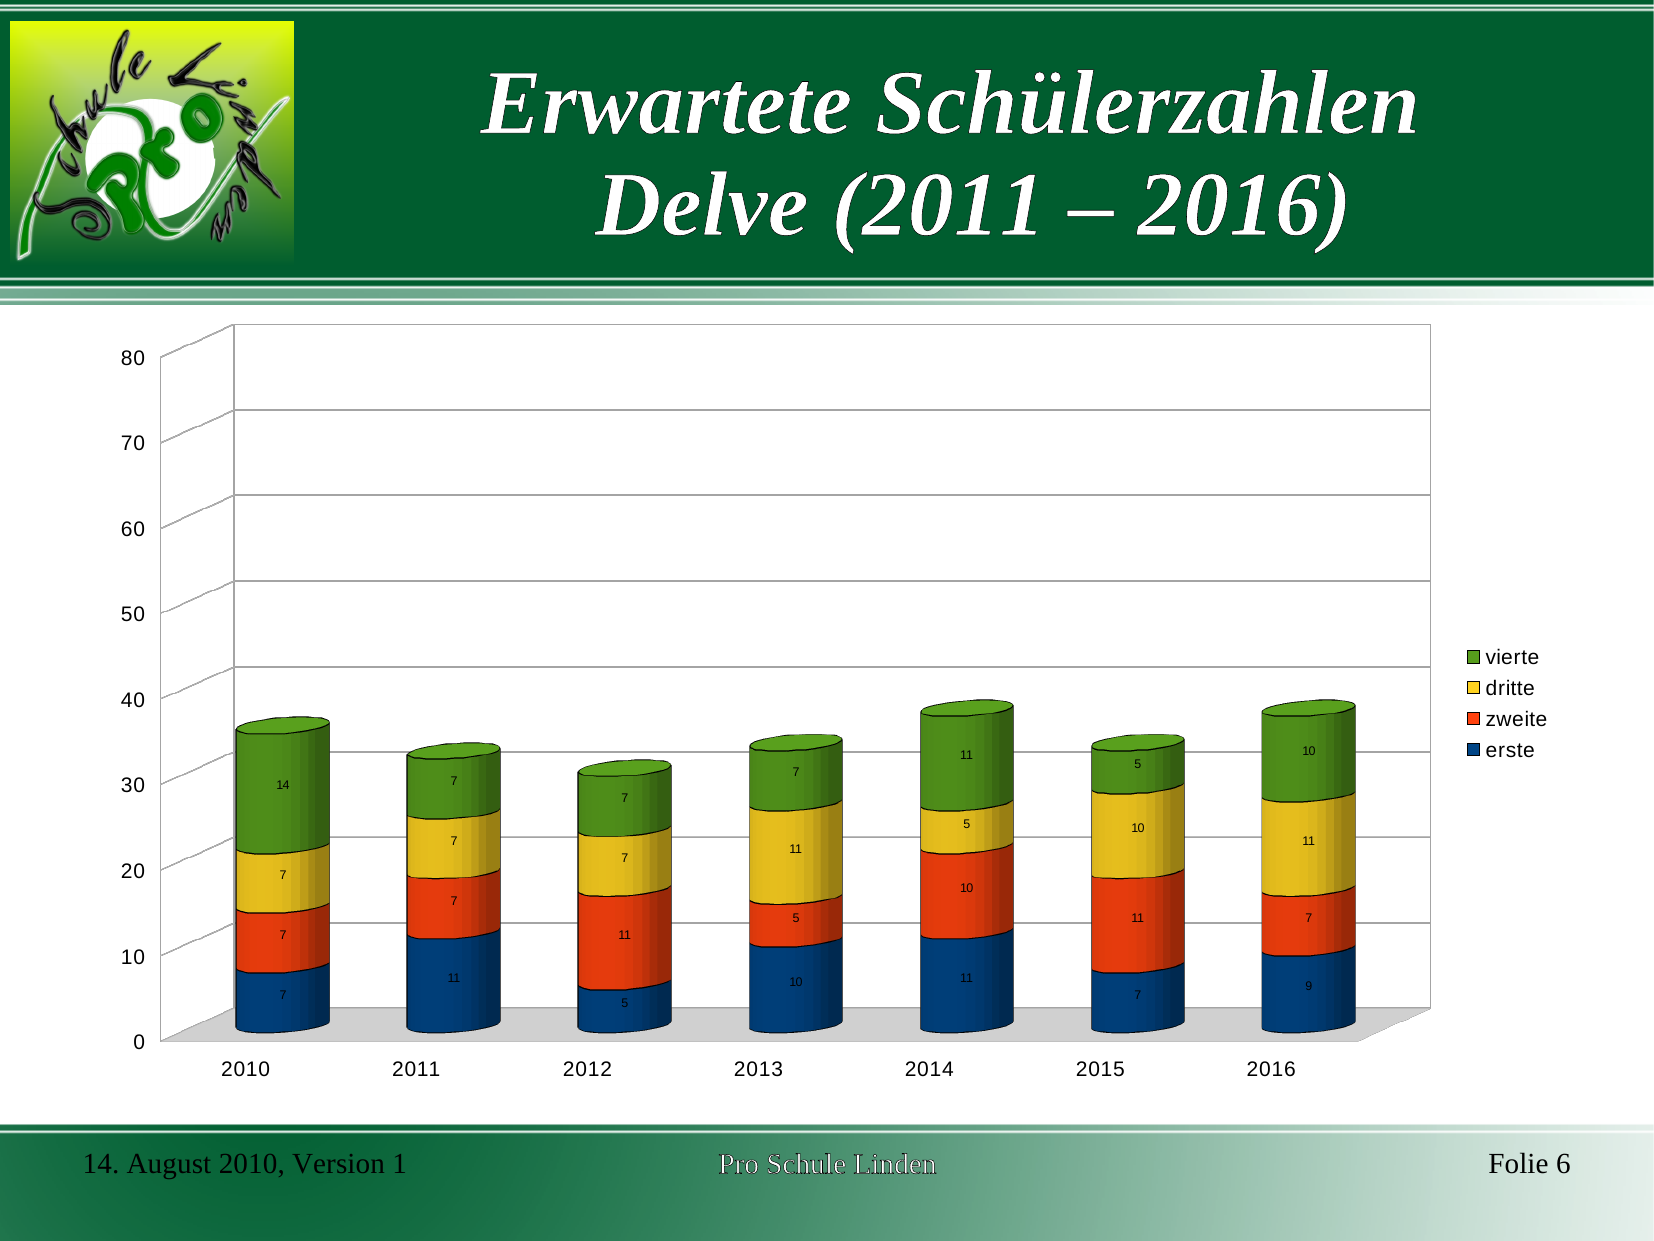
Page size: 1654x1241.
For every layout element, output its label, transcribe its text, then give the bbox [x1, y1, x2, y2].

chart [82, 307, 1571, 1099]
picture [0, 0, 1654, 305]
title Erwartete Schülerzahlen Delve (2011 – 2016) [354, 49, 1571, 257]
picture [0, 1123, 1654, 1241]
